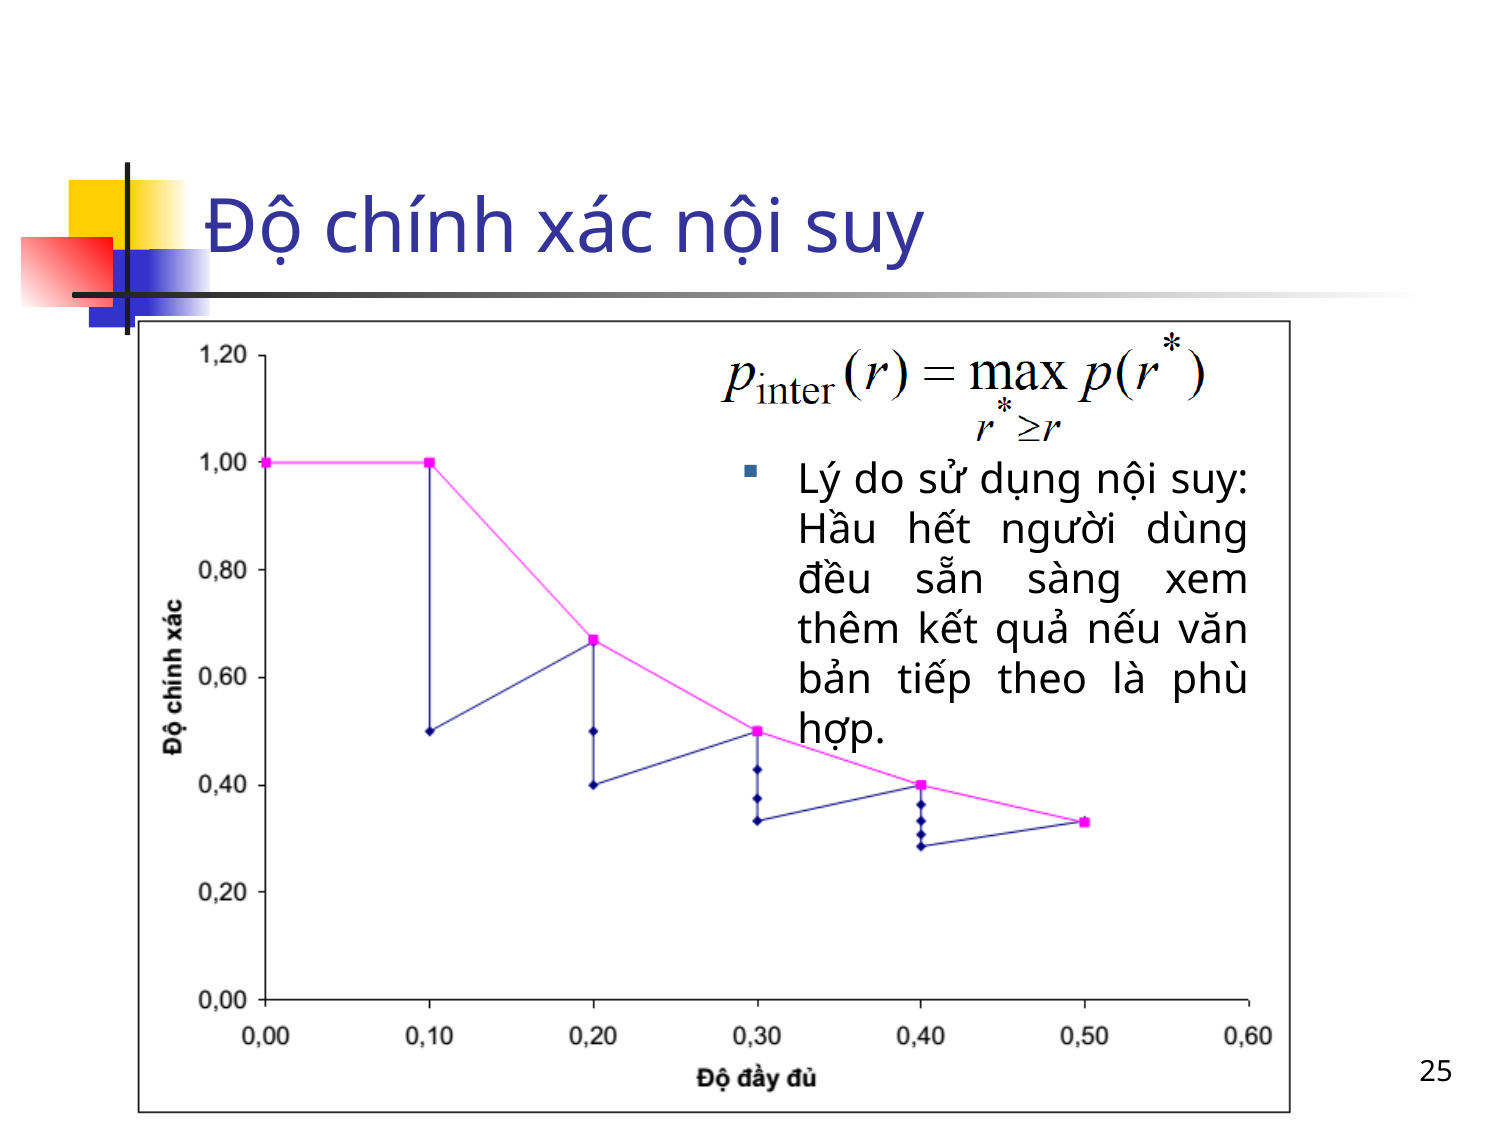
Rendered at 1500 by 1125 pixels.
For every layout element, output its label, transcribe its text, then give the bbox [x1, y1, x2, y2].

text_box Lý do sử dụng nội suy: Hầu hết người dùng đều sẵn sàng xem thêm kết quả nếu văn bản tiếp theo là phù hợp. [726, 444, 1264, 764]
title Độ chính xác nội suy [188, 35, 1468, 275]
slide_number <number> [1155, 1024, 1468, 1100]
picture [135, 316, 1294, 1118]
